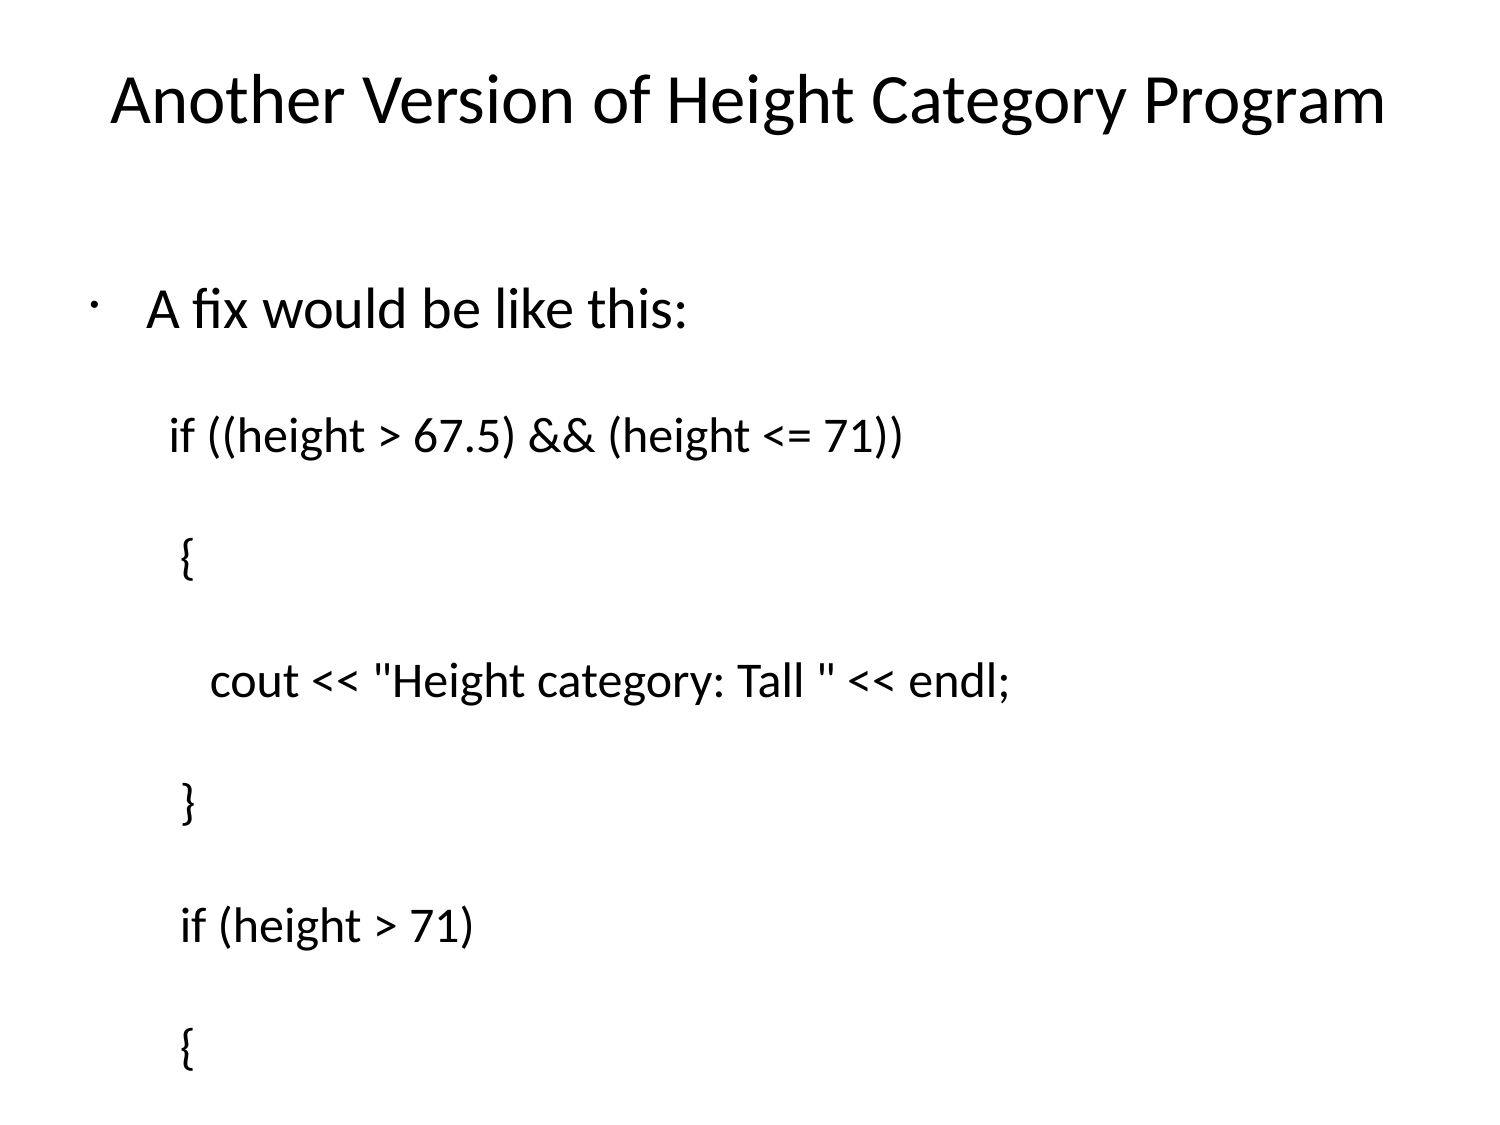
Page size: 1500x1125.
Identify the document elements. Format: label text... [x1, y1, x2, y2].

list A fix would be like this: if ((height > 67.5) && (height <= 71)) { cout << "Height category: Tall " << endl; } if (height > 71) { cout << "Height category: Extra tall " << endl; } system("pause"); return 0; } [75, 262, 1450, 1025]
title Another Version of Height Category Program [75, 45, 1425, 233]
